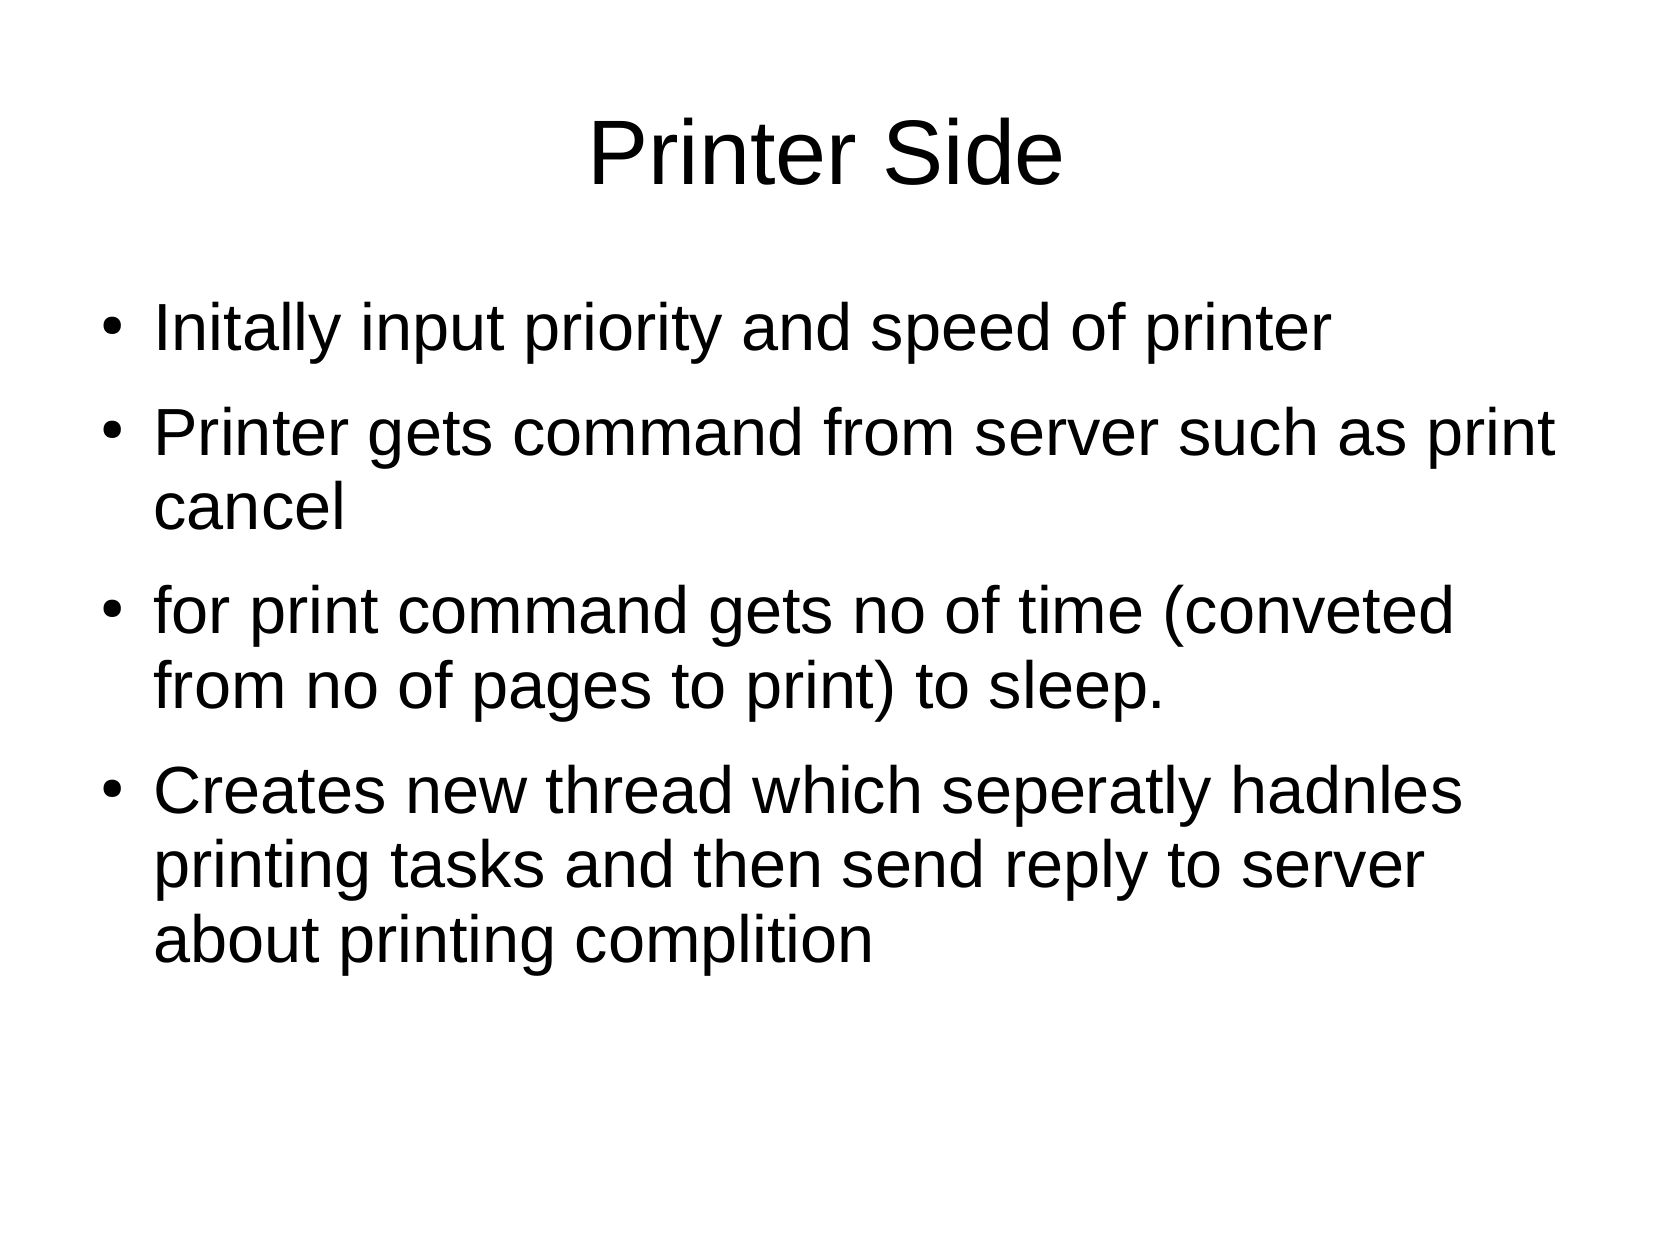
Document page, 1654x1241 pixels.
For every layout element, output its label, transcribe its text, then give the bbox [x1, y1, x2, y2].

list Initally input priority and speed of printer Printer gets command from server such as print cancel for print command gets no of time (conveted from no of pages to print) to sleep. Creates new thread which seperatly hadnles printing tasks and then send reply to server about printing complition [82, 290, 1571, 1094]
title Printer Side [82, 56, 1571, 250]
